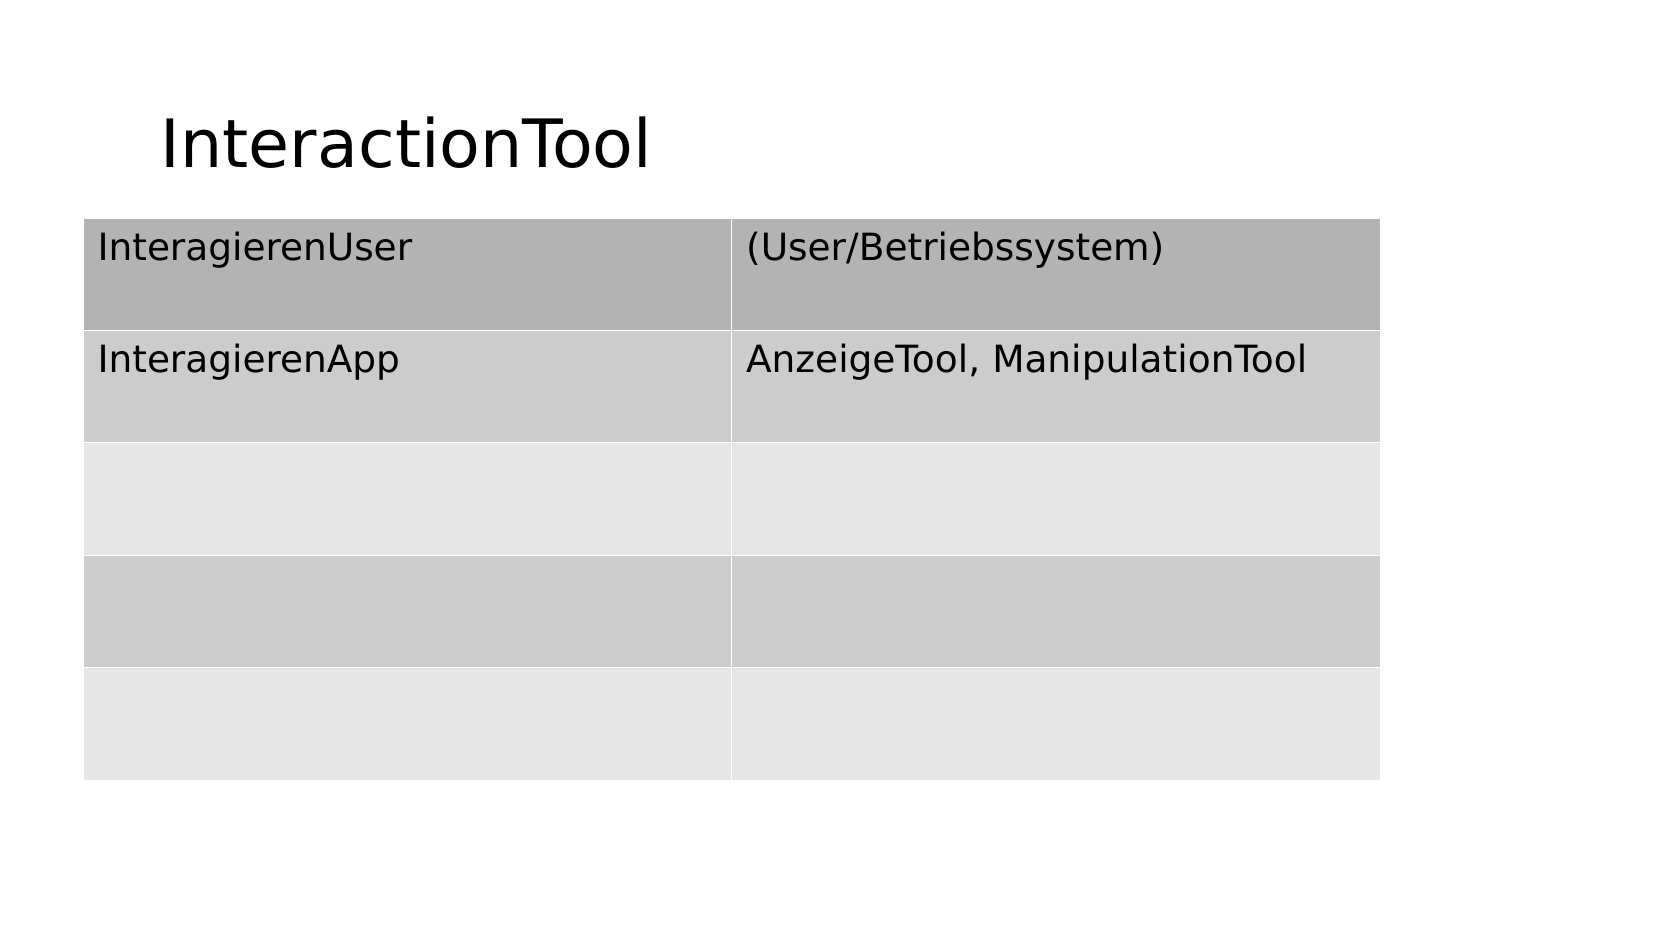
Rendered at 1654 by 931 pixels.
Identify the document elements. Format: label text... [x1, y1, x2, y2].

table_cell InteragierenApp [84, 331, 731, 442]
table_cell [732, 668, 1380, 780]
table_cell AnzeigeTool, ManipulationTool [732, 331, 1380, 442]
list InteractionTool [90, 105, 790, 211]
table_cell [732, 556, 1380, 667]
table_header (User/Betriebssystem) [732, 219, 1380, 330]
table_cell [84, 668, 731, 780]
table_header InteragierenUser [84, 219, 731, 330]
table_cell [84, 443, 731, 555]
table_cell [84, 556, 731, 667]
table_cell [732, 443, 1380, 555]
